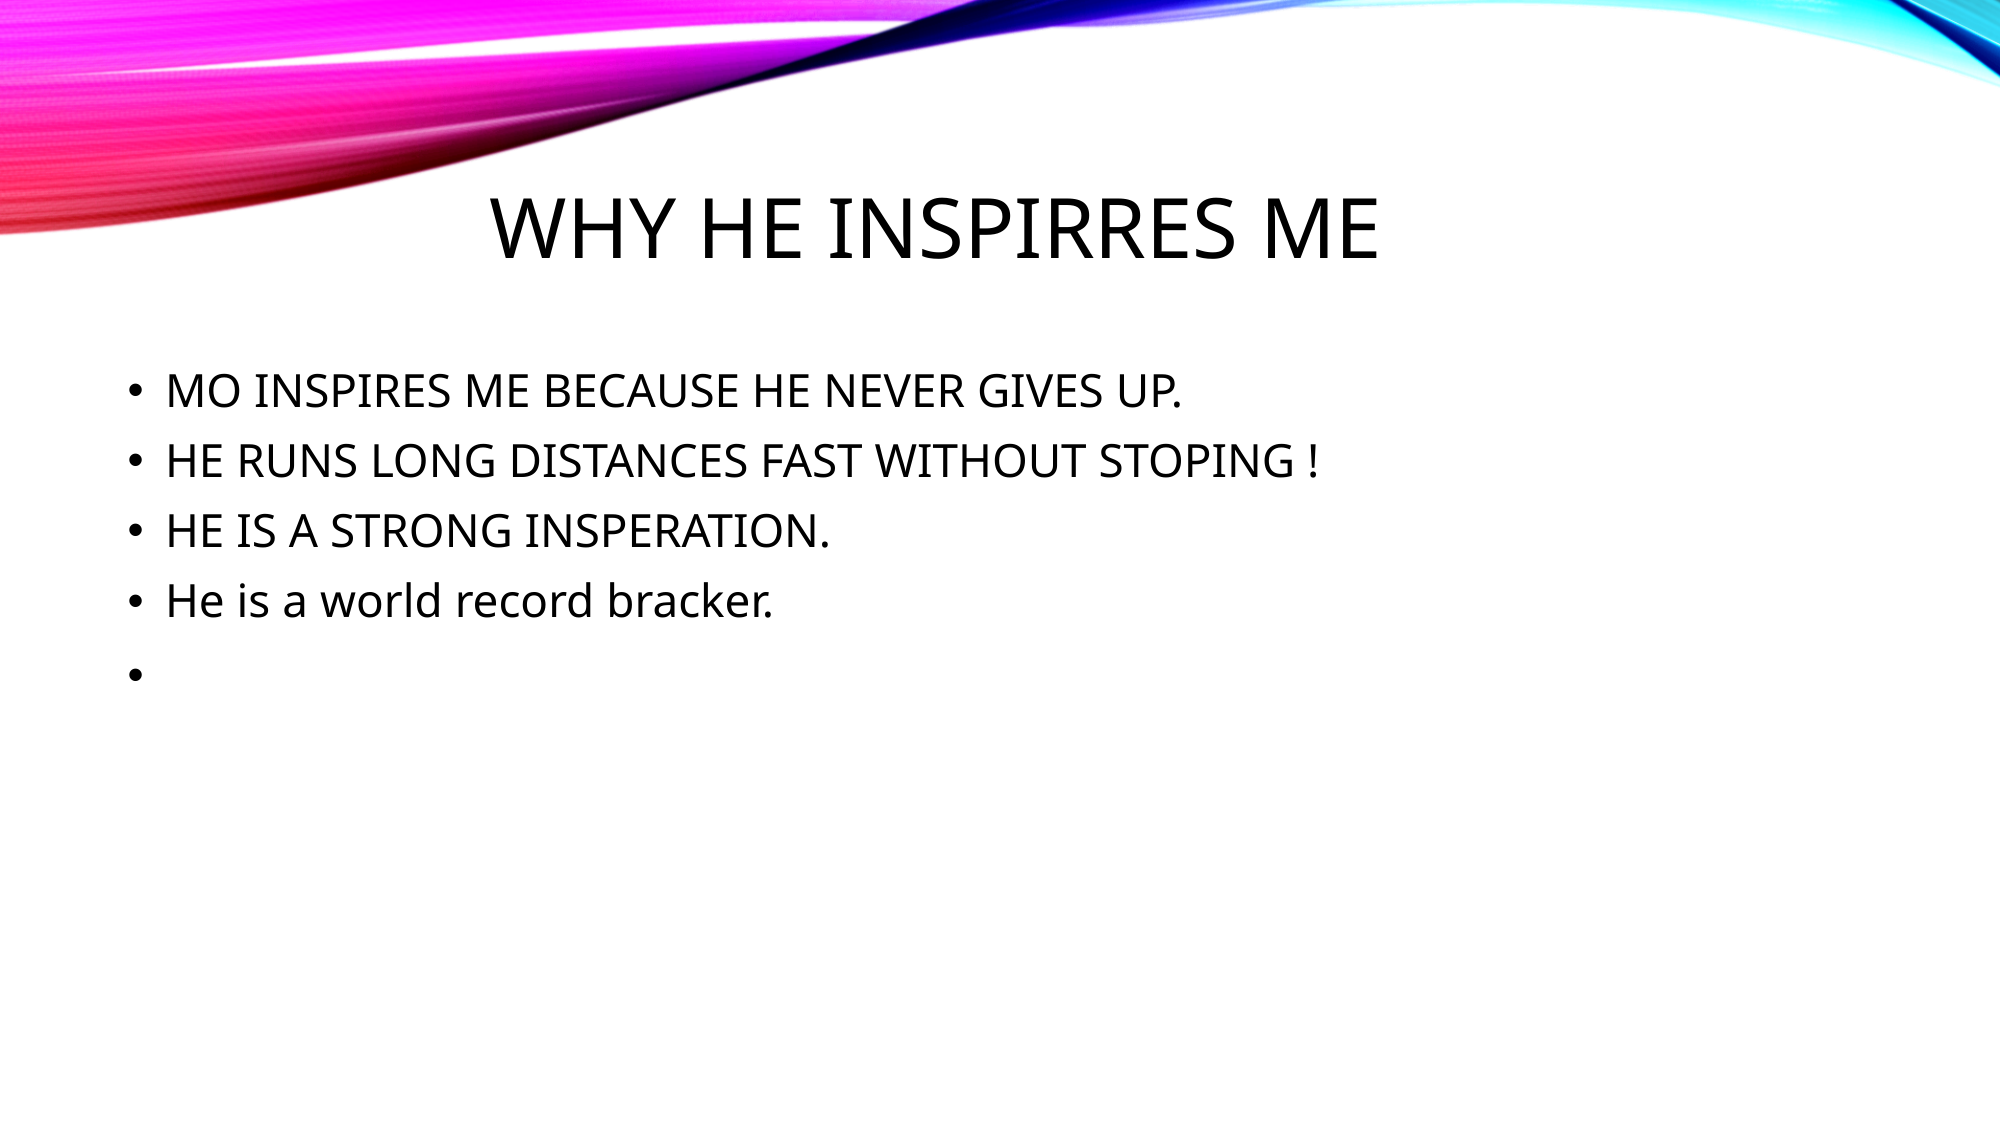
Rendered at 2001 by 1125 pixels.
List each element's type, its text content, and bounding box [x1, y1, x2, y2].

title WHY HE INSPIRRES ME [474, 125, 1888, 338]
list MO INSPIRES ME BECAUSE HE NEVER GIVES UP. HE RUNS LONG DISTANCES FAST WITHOUT STOPING ! HE IS A STRONG INSPERATION. He is a world record bracker. [112, 360, 1888, 1021]
